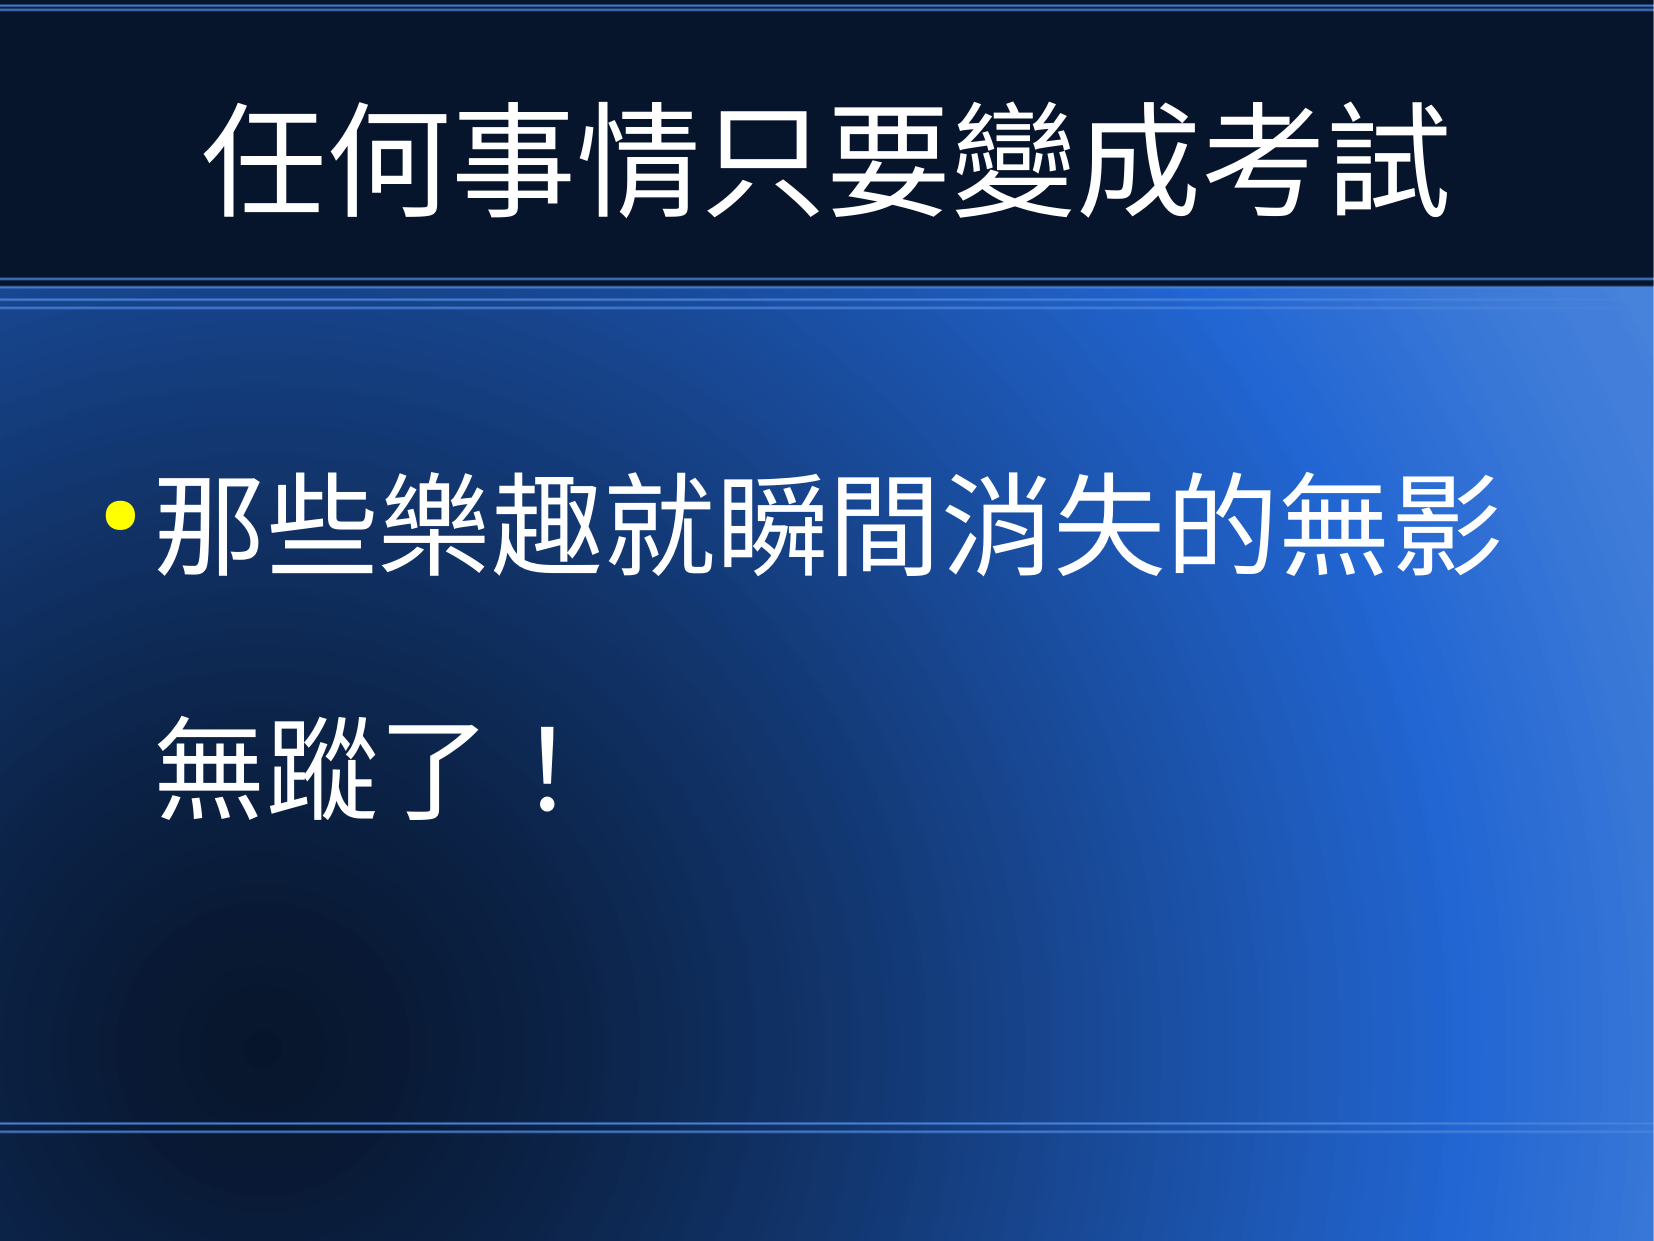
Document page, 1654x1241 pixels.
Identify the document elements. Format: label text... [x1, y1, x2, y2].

title 任何事情只要變成考試 [82, 49, 1571, 257]
picture [0, 0, 1654, 1241]
list 那些樂趣就瞬間消失的無影無蹤了！ [82, 355, 1571, 1241]
